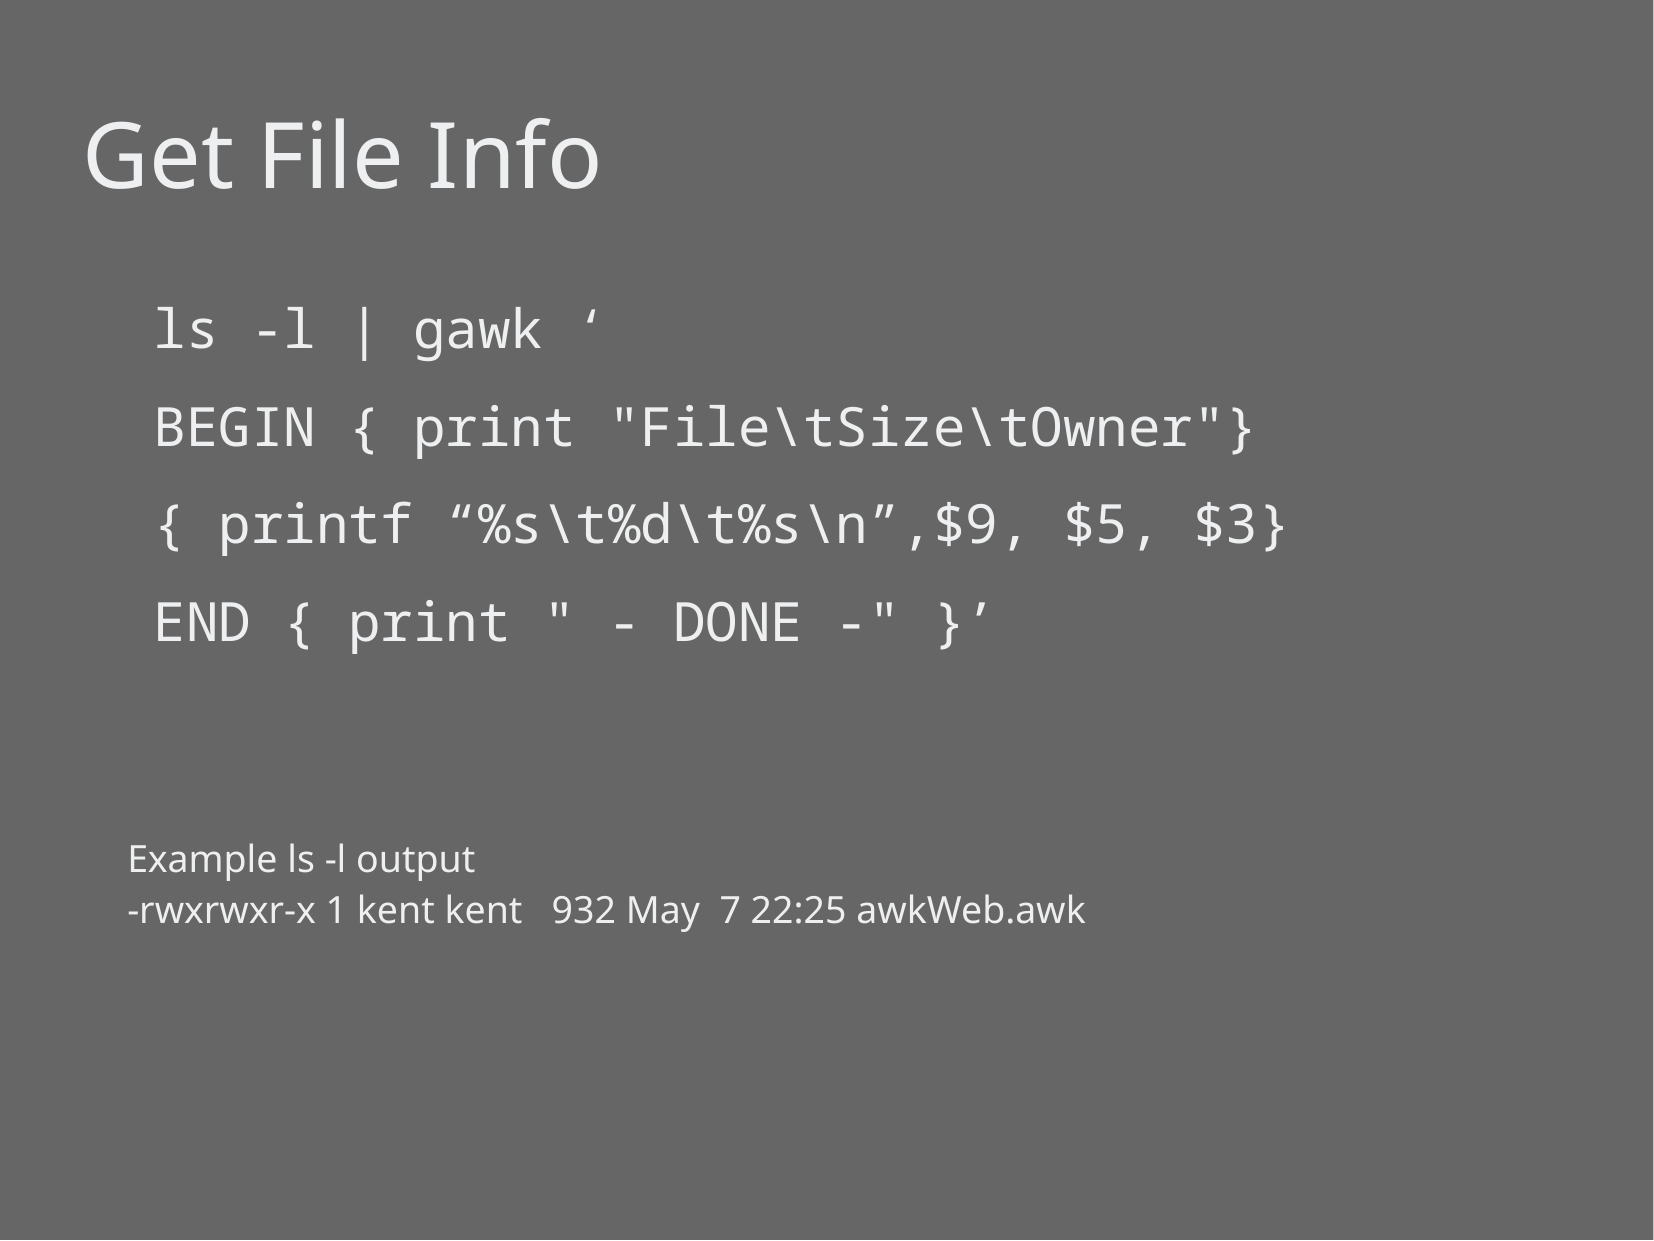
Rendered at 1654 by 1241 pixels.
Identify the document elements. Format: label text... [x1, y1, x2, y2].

list ls -l | gawk ‘ BEGIN { print "File\tSize\tOwner"} { printf “%s\t%d\t%s\n”,$9, $5, $3} END { print " - DONE -" }’ [82, 290, 1571, 579]
text_box Example ls -l output -rwxrwxr-x 1 kent kent 932 May 7 22:25 awkWeb.awk [112, 825, 1351, 976]
title Get File Info [82, 49, 1571, 257]
